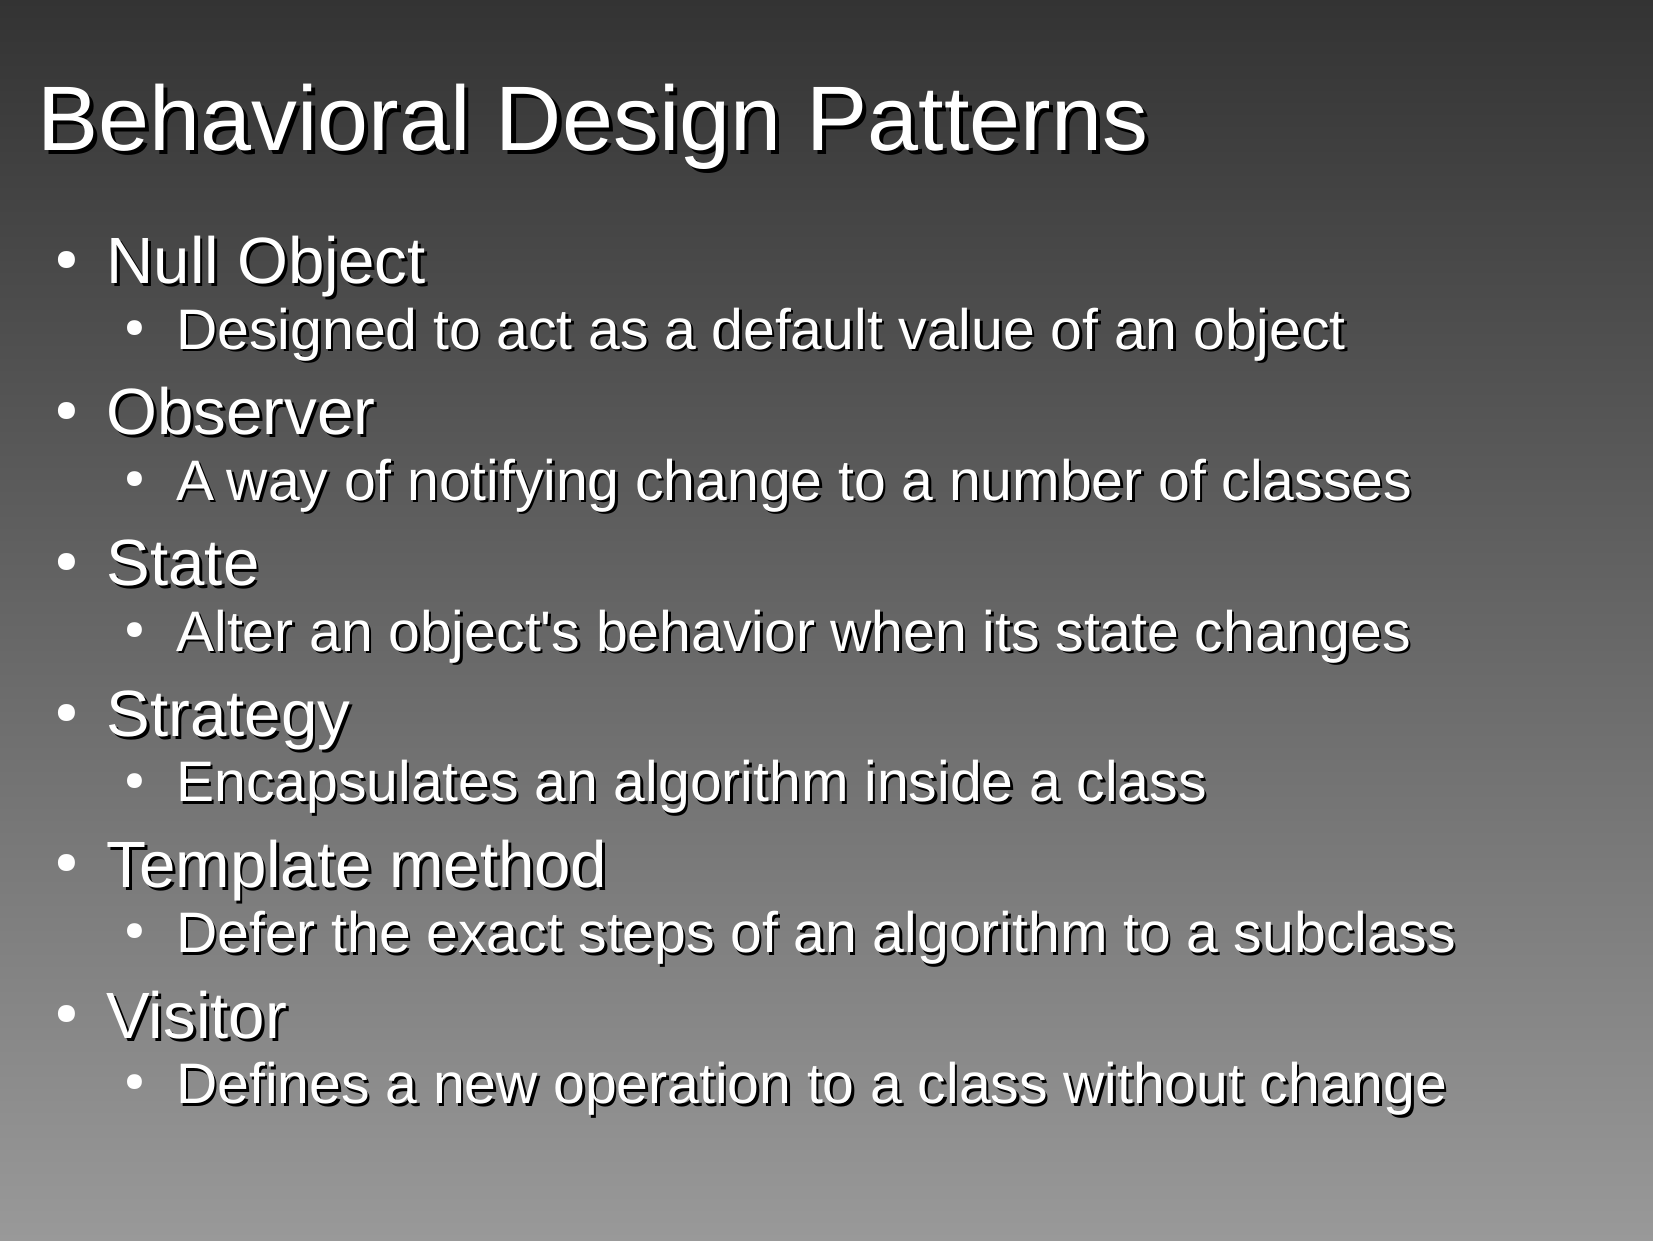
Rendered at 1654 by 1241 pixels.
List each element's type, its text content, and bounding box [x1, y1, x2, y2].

list Null Object Designed to act as a default value of an object Observer A way of notifying change to a number of classes State Alter an object's behavior when its state changes Strategy Encapsulates an algorithm inside a class Template method Defer the exact steps of an algorithm to a subclass Visitor Defines a new operation to a class without change [37, 225, 1613, 1126]
title Behavioral Design Patterns [37, 49, 1613, 188]
